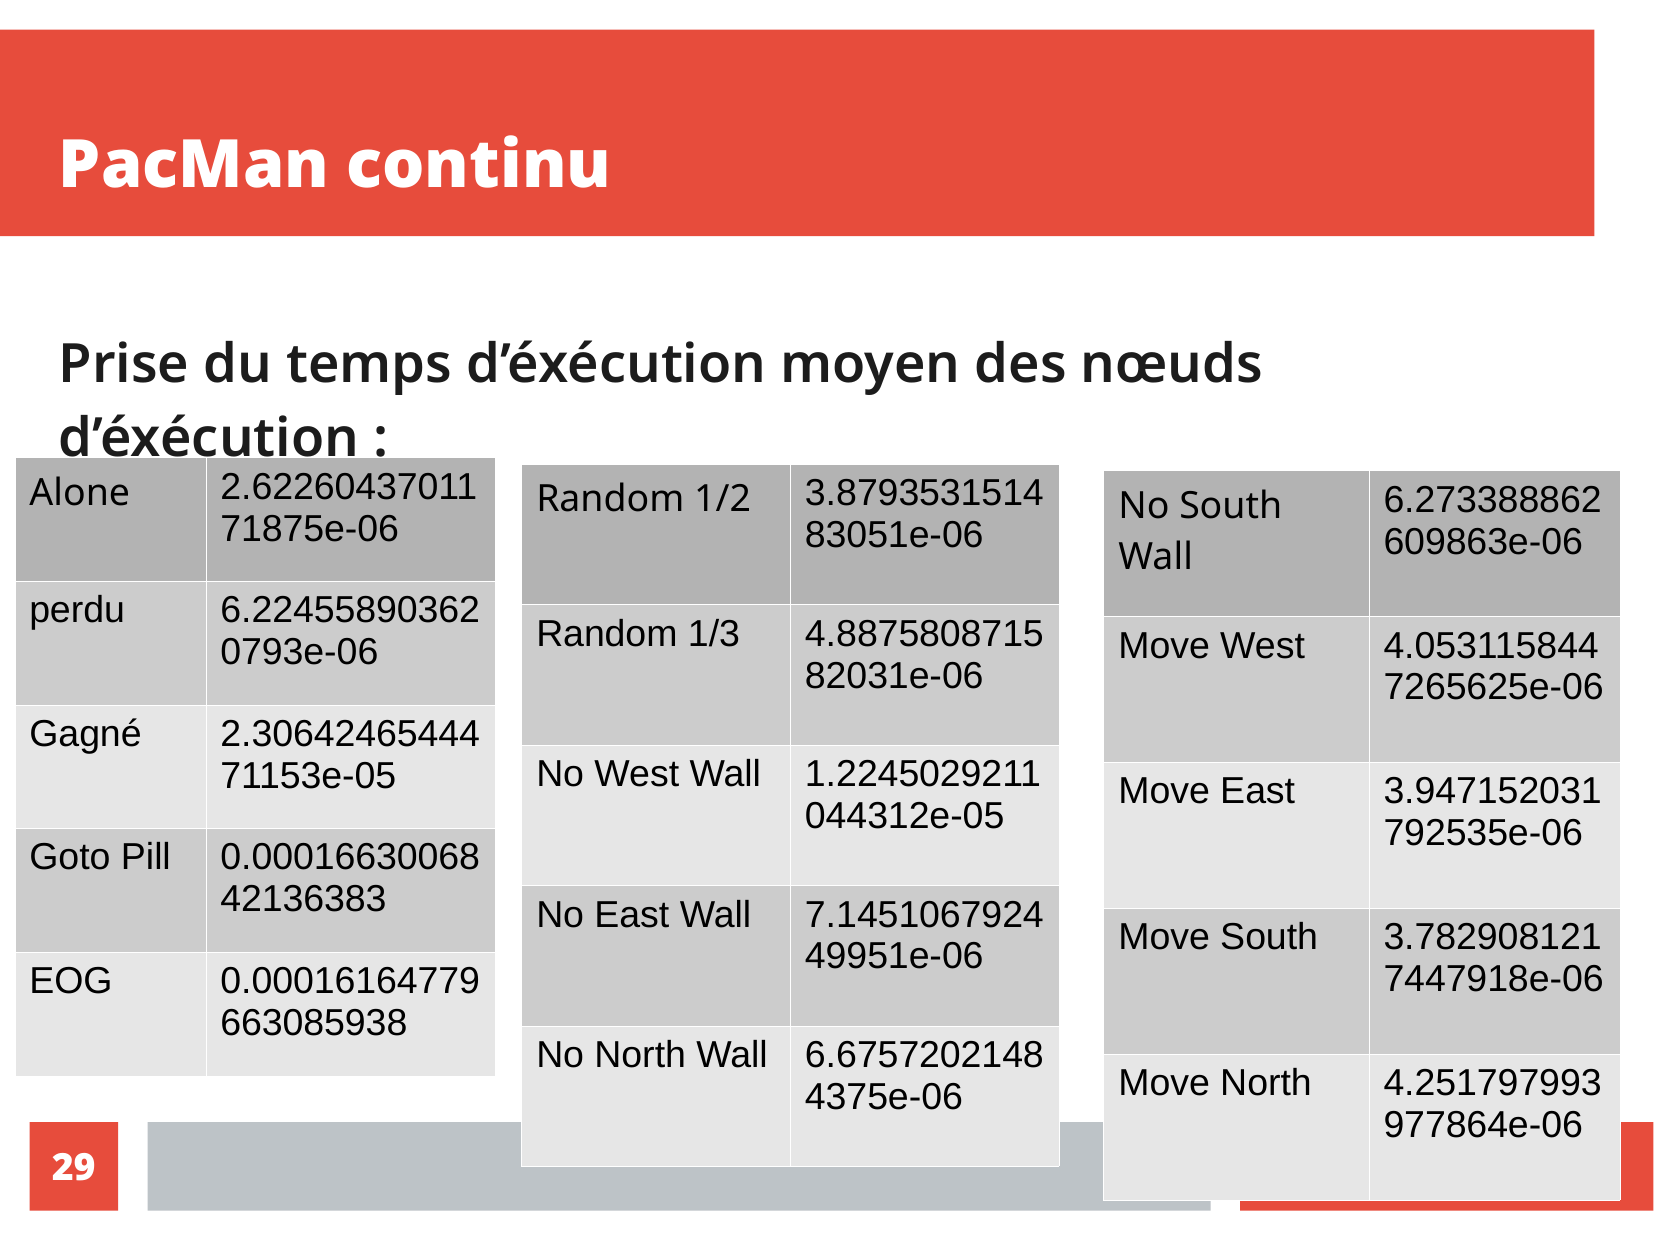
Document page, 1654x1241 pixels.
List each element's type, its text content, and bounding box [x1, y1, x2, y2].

table_cell Goto Pill [16, 829, 206, 952]
table_cell Move East [1104, 763, 1369, 908]
table_cell 6.67572021484375e-06 [791, 1027, 1059, 1166]
table_header Random 1/2 [522, 465, 790, 604]
table_cell EOG [16, 953, 206, 1076]
table_cell 7.145106792449951e-06 [791, 886, 1059, 1026]
table_cell Move North [1104, 1055, 1369, 1200]
table_cell Gagné [16, 706, 206, 828]
table_header 3.879353151483051e-06 [791, 465, 1059, 604]
title PacMan continu [59, 59, 1595, 207]
table_cell perdu [16, 582, 206, 705]
table_cell No North Wall [522, 1027, 790, 1166]
table_cell 0.00016164779663085938 [207, 953, 495, 1076]
table_cell 4.251797993977864e-06 [1370, 1055, 1620, 1200]
table_header Alone [16, 458, 206, 581]
table_cell Move South [1104, 909, 1369, 1054]
table_header No South Wall [1104, 471, 1369, 616]
table_cell Random 1/3 [522, 605, 790, 745]
table_cell 1.2245029211044312e-05 [791, 746, 1059, 885]
table_cell No West Wall [522, 746, 790, 885]
table_cell 2.3064246544471153e-05 [207, 706, 495, 828]
table_cell 3.7829081217447918e-06 [1370, 909, 1620, 1054]
table_cell No East Wall [522, 886, 790, 1026]
table_header 2.6226043701171875e-06 [207, 458, 495, 581]
table_cell 0.0001663006842136383 [207, 829, 495, 952]
list Prise du temps d’éxécution moyen des nœuds d’éxécution : [59, 324, 1565, 1093]
table_cell Move West [1104, 617, 1369, 762]
table_cell 4.0531158447265625e-06 [1370, 617, 1620, 762]
table_header 6.273388862609863e-06 [1370, 471, 1620, 616]
table_cell 4.887580871582031e-06 [791, 605, 1059, 745]
table_cell 6.224558903620793e-06 [207, 582, 495, 705]
table_cell 3.947152031792535e-06 [1370, 763, 1620, 908]
